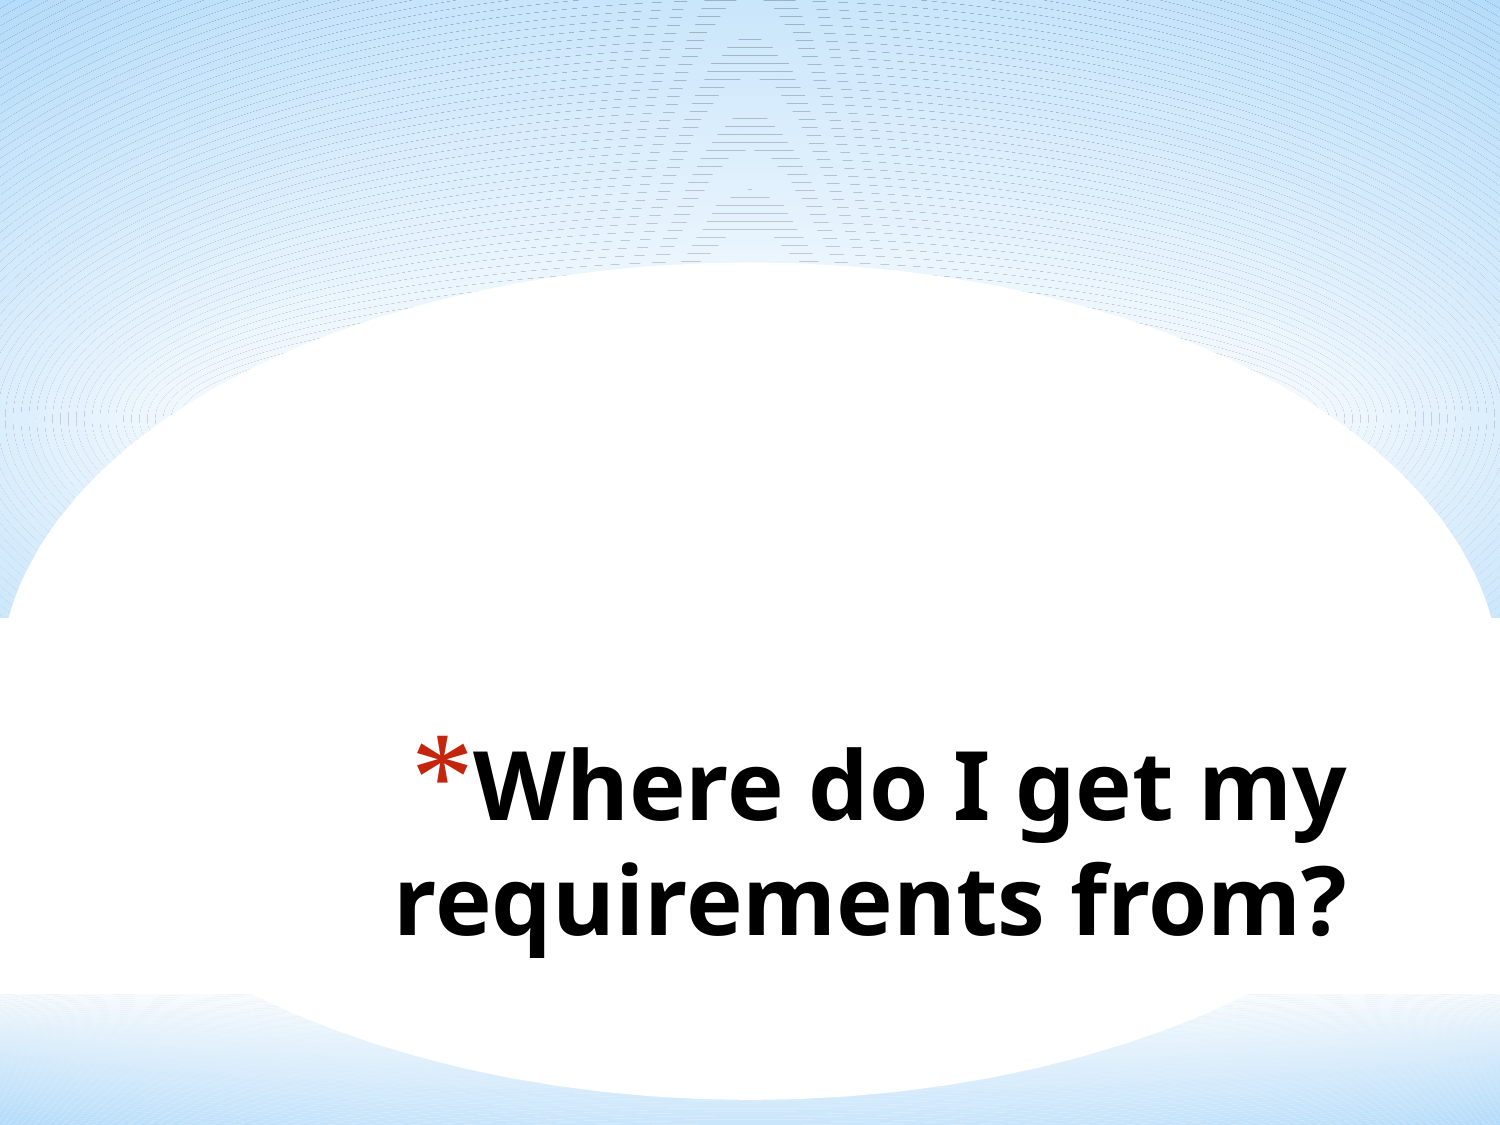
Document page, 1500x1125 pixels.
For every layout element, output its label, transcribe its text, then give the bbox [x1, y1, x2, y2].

title Where do I get my requirements from? [294, 717, 1363, 905]
